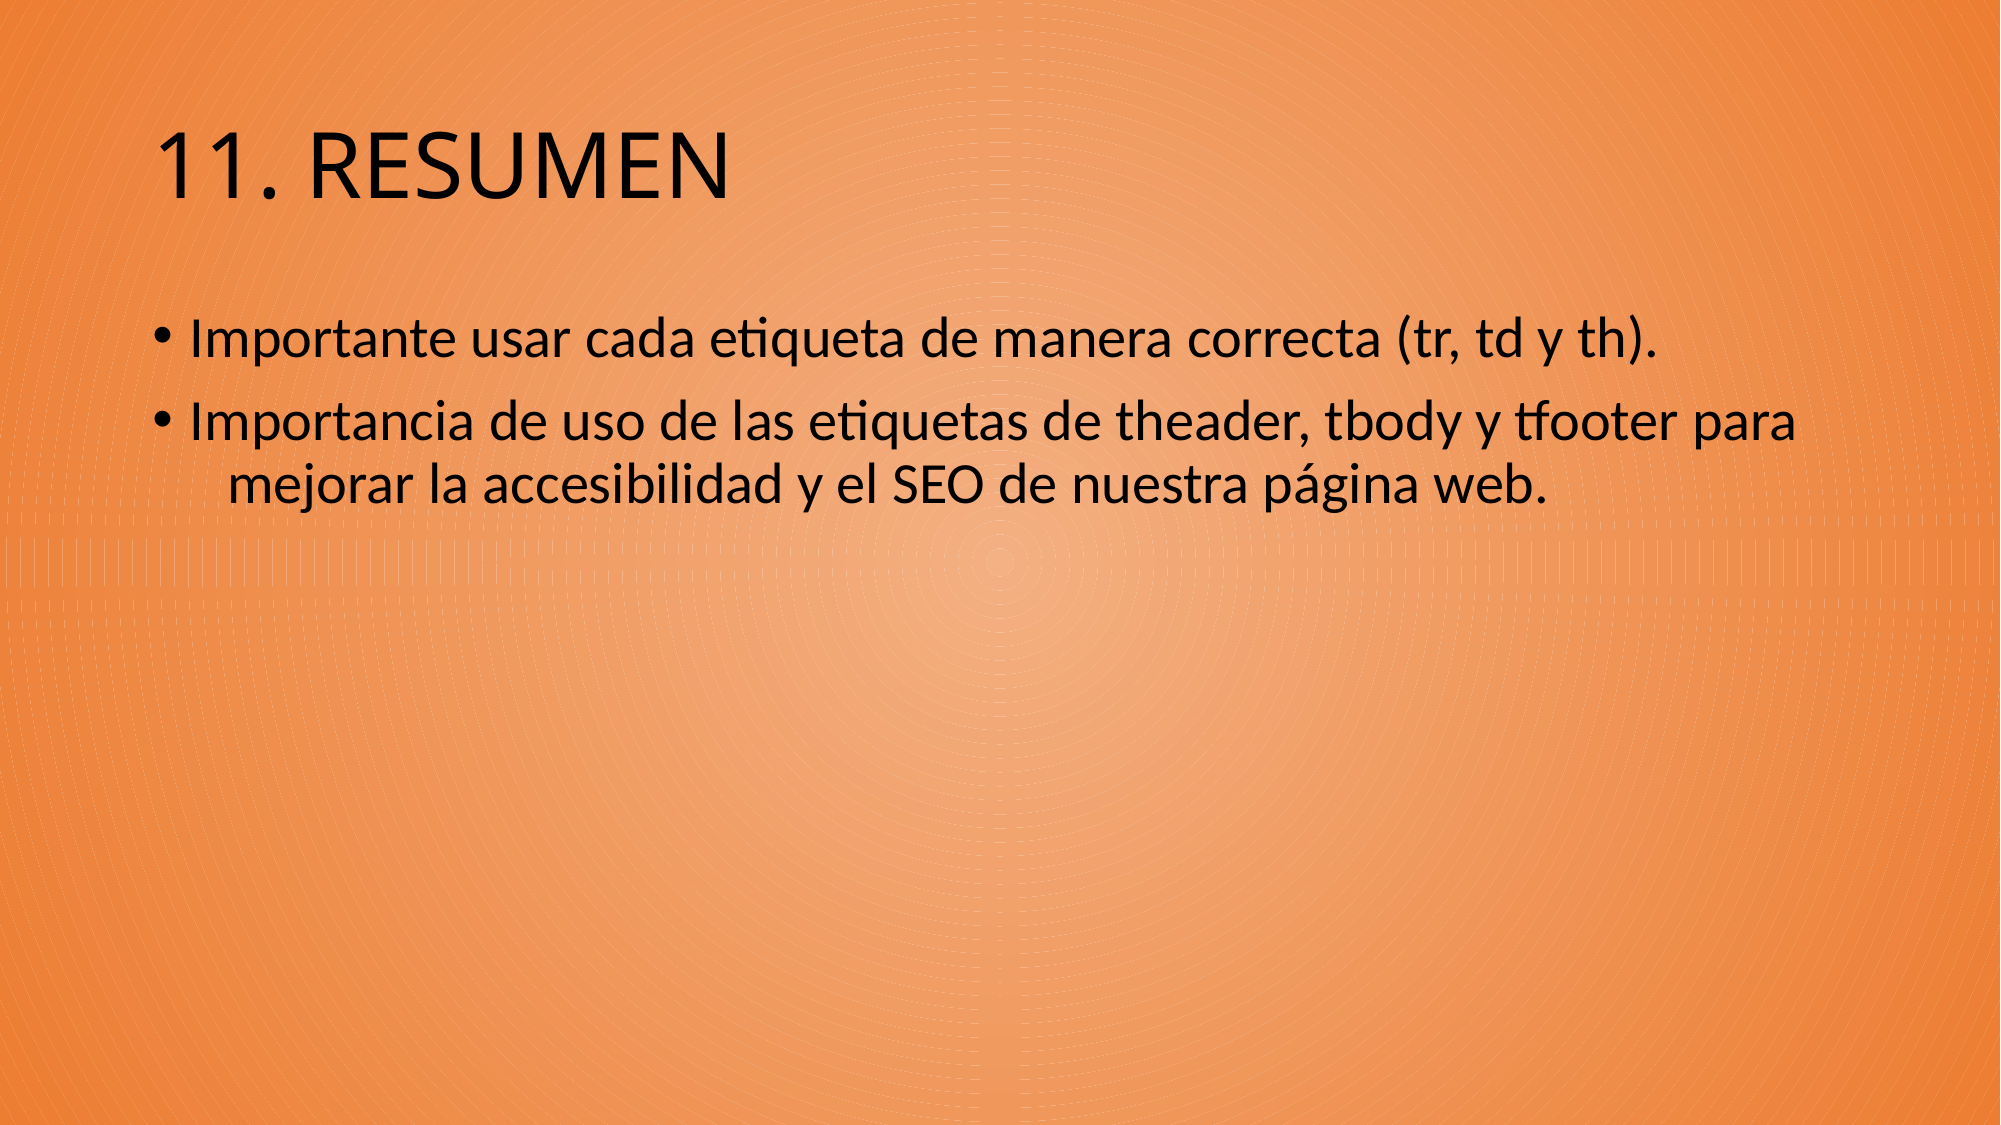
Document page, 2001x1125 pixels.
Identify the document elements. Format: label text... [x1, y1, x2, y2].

title 11. RESUMEN [137, 59, 1863, 278]
list Importante usar cada etiqueta de manera correcta (tr, td y th). Importancia de uso de las etiquetas de theader, tbody y tfooter para mejorar la accesibilidad y el SEO de nuestra página web. [137, 299, 1863, 1014]
